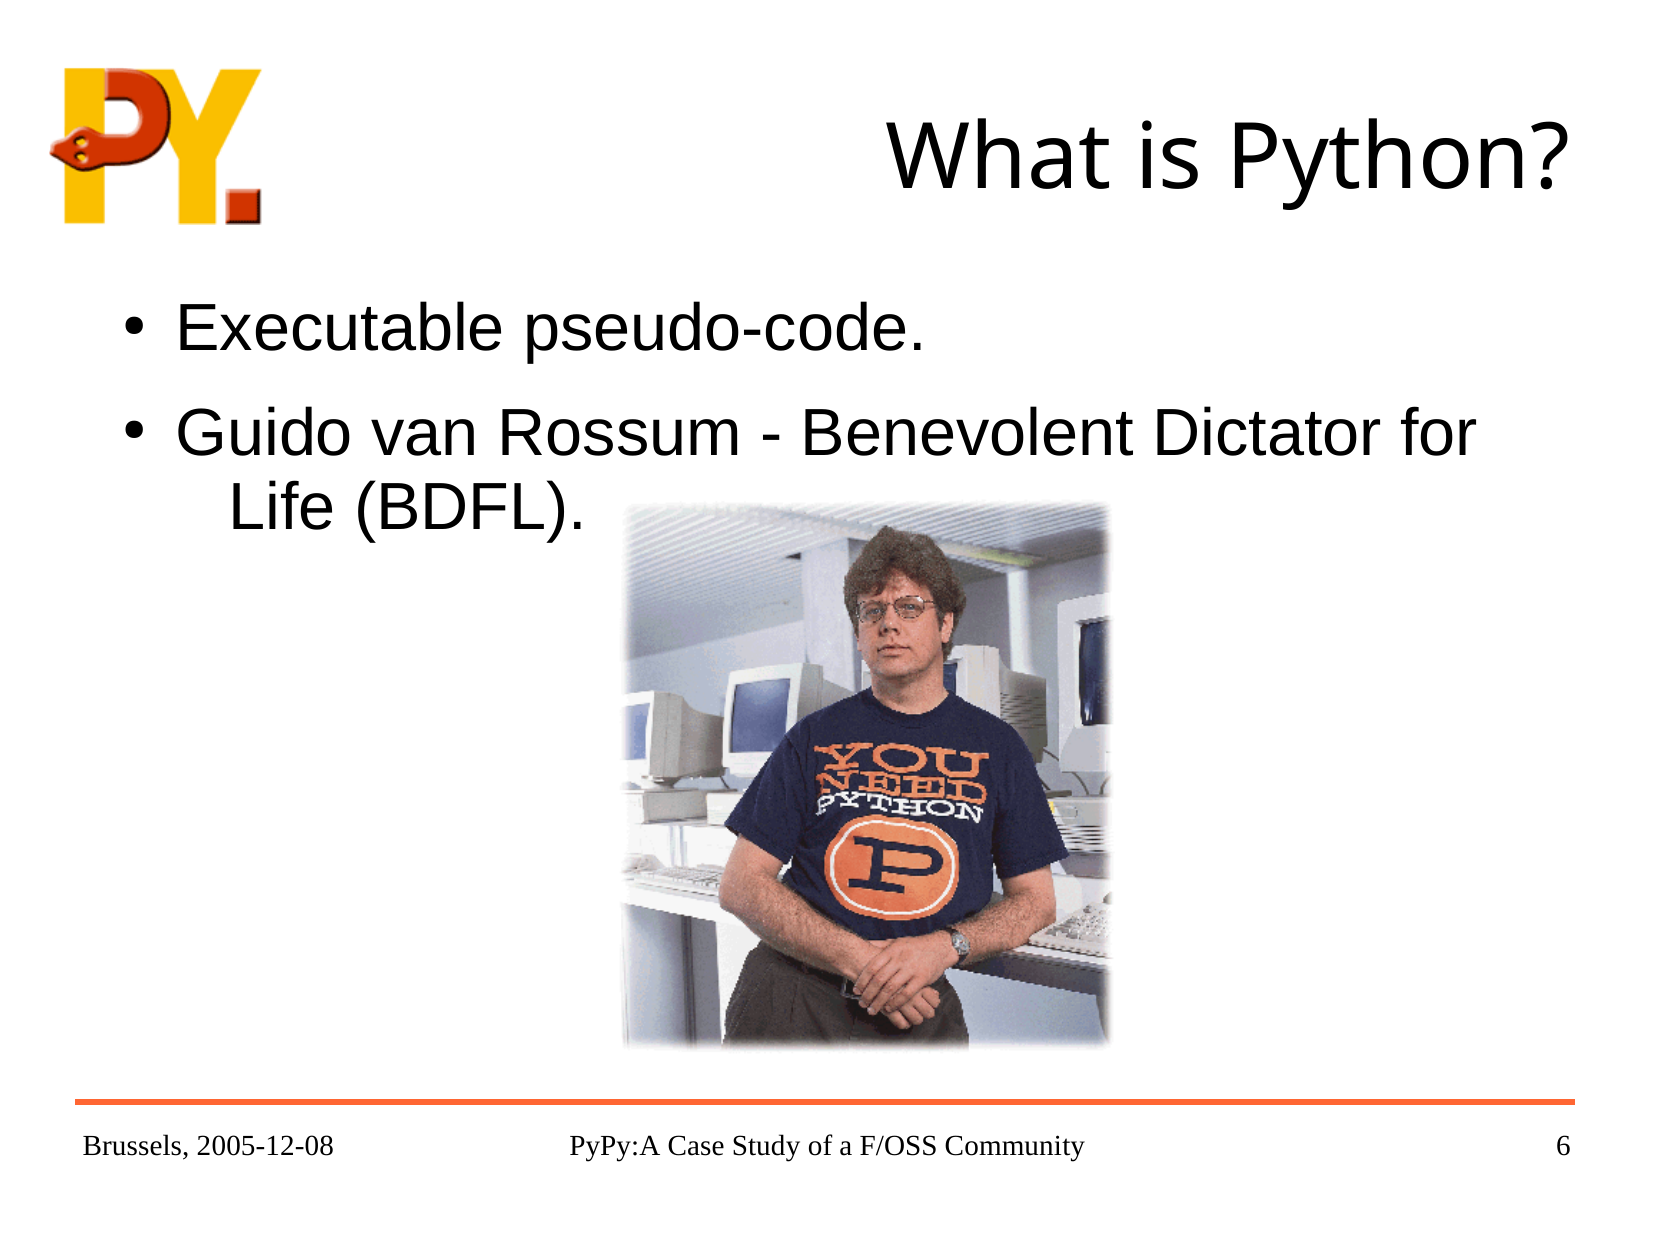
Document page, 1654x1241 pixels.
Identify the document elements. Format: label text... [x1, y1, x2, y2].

picture [600, 487, 1135, 1065]
title What is Python? [337, 49, 1571, 257]
list Executable pseudo-code. Guido van Rossum - Benevolent Dictator for Life (BDFL). [86, 290, 1576, 563]
picture [49, 67, 263, 225]
